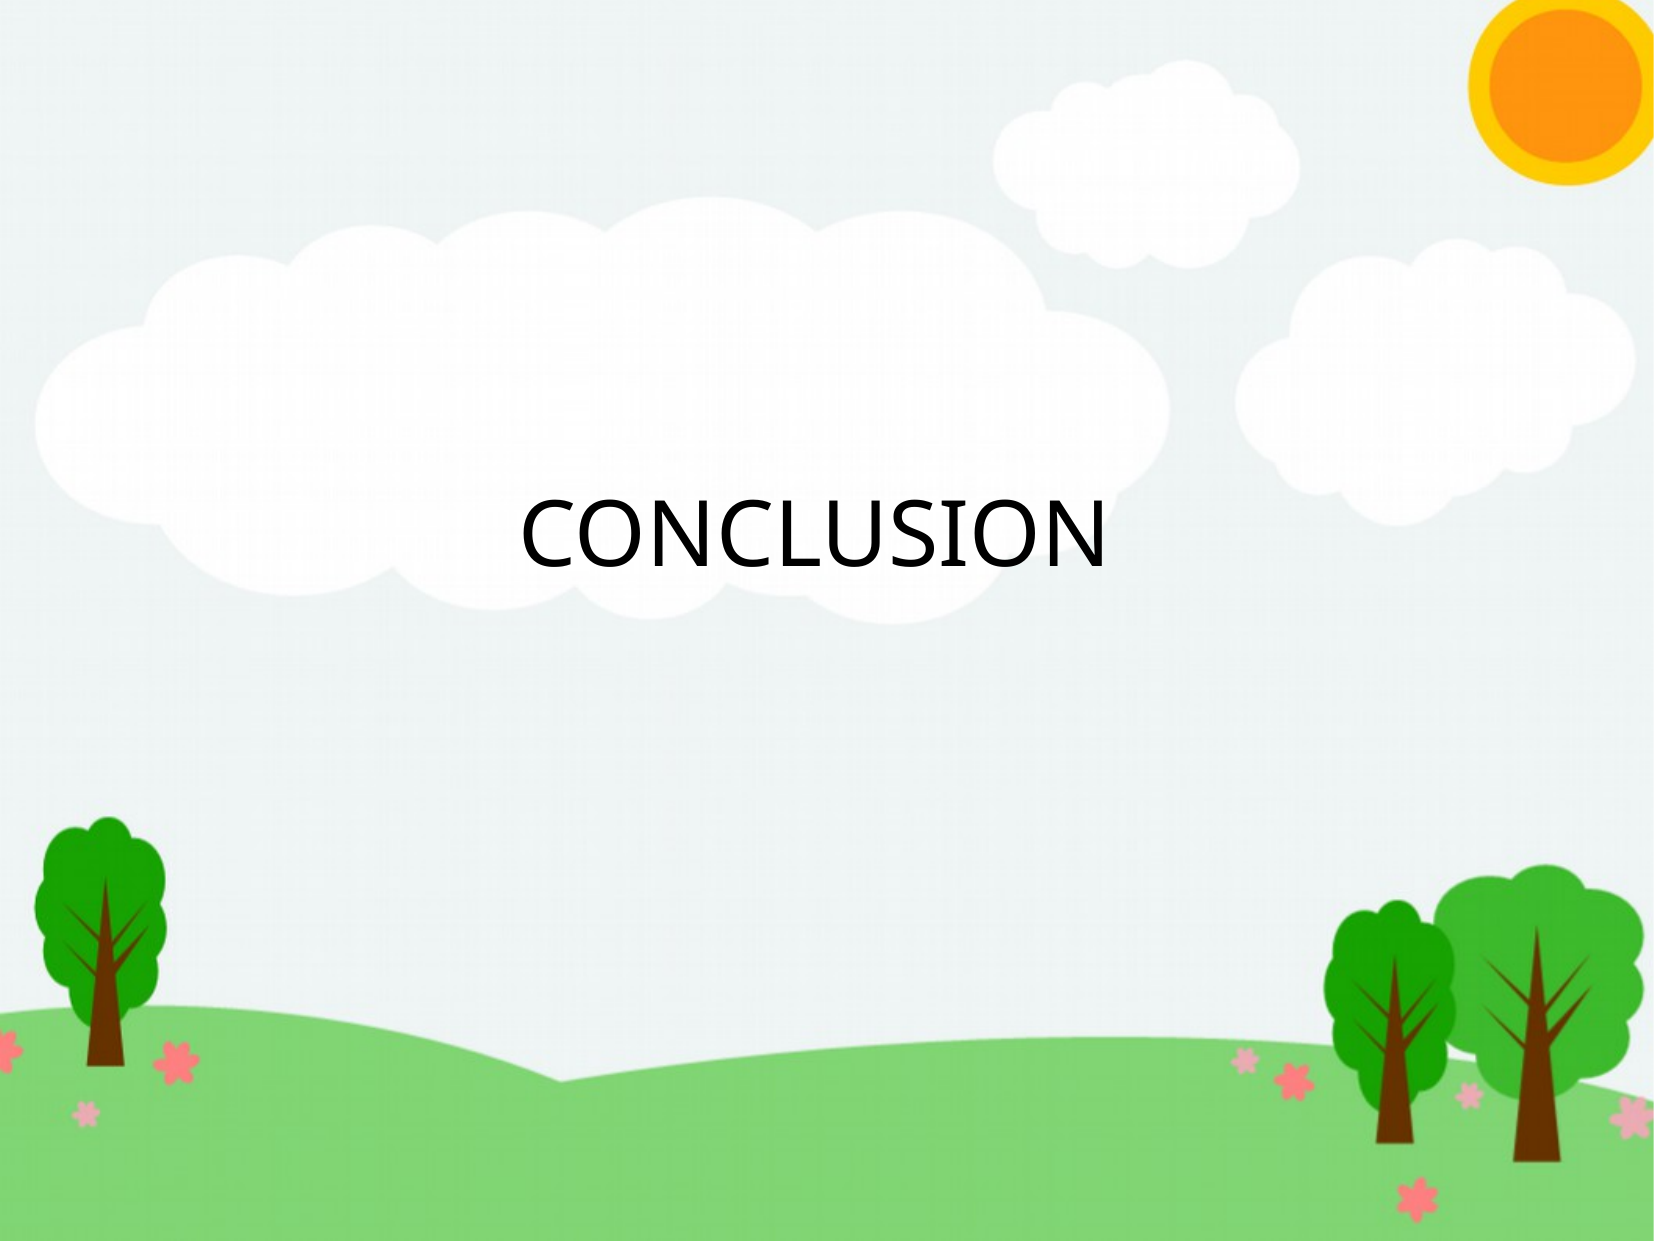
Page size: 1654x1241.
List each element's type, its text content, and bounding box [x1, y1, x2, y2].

picture [0, 0, 1654, 1241]
title CONCLUSION [82, 384, 1548, 678]
